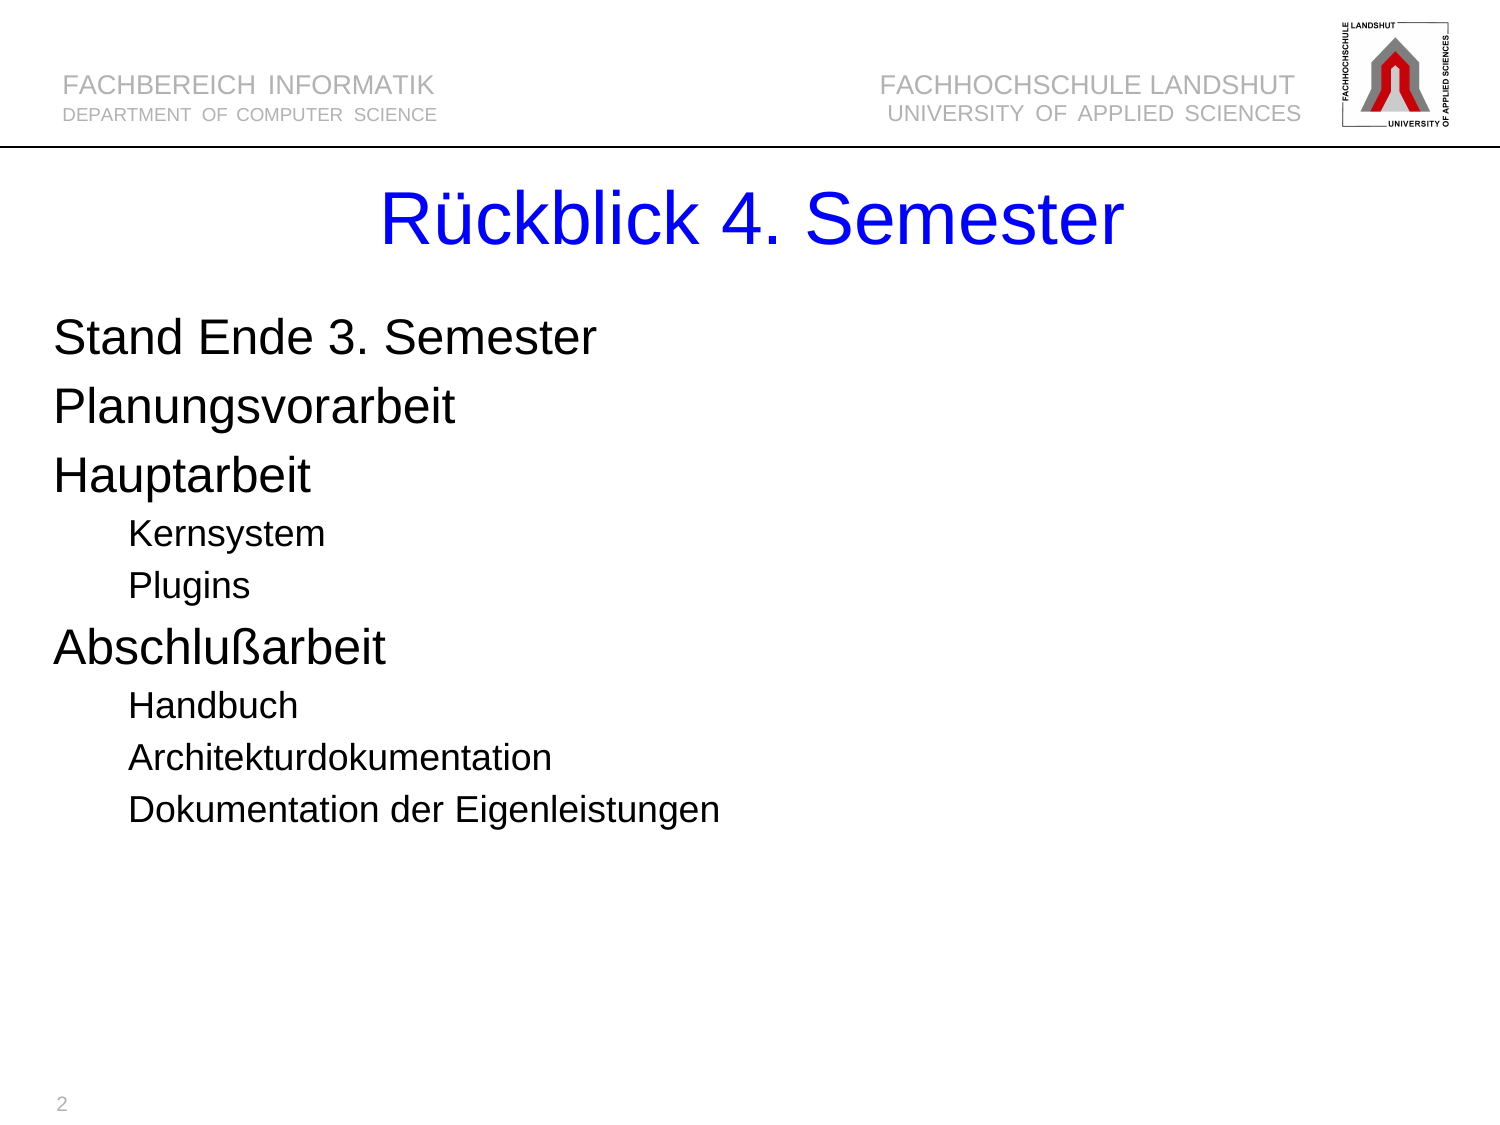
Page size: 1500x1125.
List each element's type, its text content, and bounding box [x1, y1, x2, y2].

list Stand Ende 3. Semester Planungsvorarbeit Hauptarbeit Kernsystem Plugins Abschlußarbeit Handbuch Architekturdokumentation Dokumentation der Eigenleistungen [53, 314, 1441, 1059]
title Rückblick 4. Semester [58, 141, 1447, 303]
picture [1340, 20, 1452, 129]
